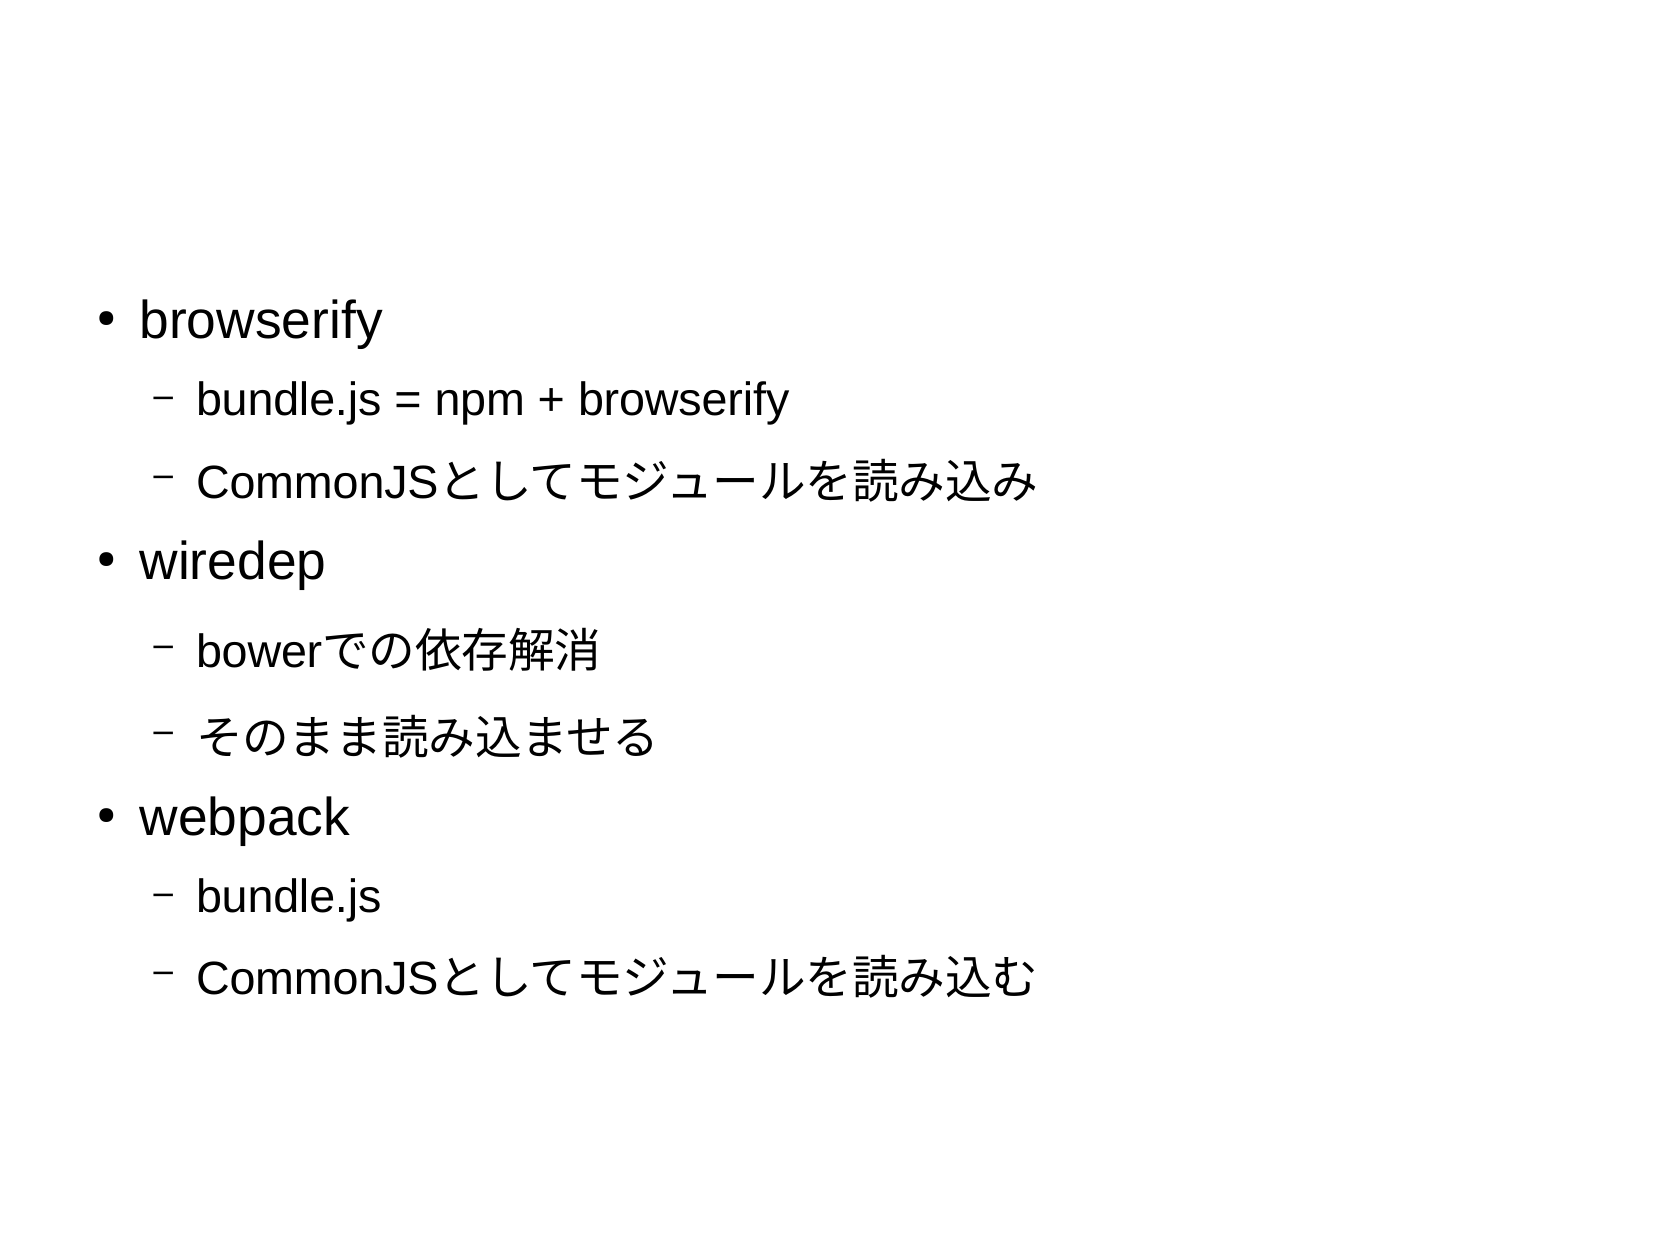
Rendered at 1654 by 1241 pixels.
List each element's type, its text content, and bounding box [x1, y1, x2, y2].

list browserify bundle.js = npm + browserify CommonJSとしてモジュールを読み込み wiredep bowerでの依存解消 そのまま読み込ませる webpack bundle.js CommonJSとしてモジュールを読み込む [82, 290, 1571, 1010]
